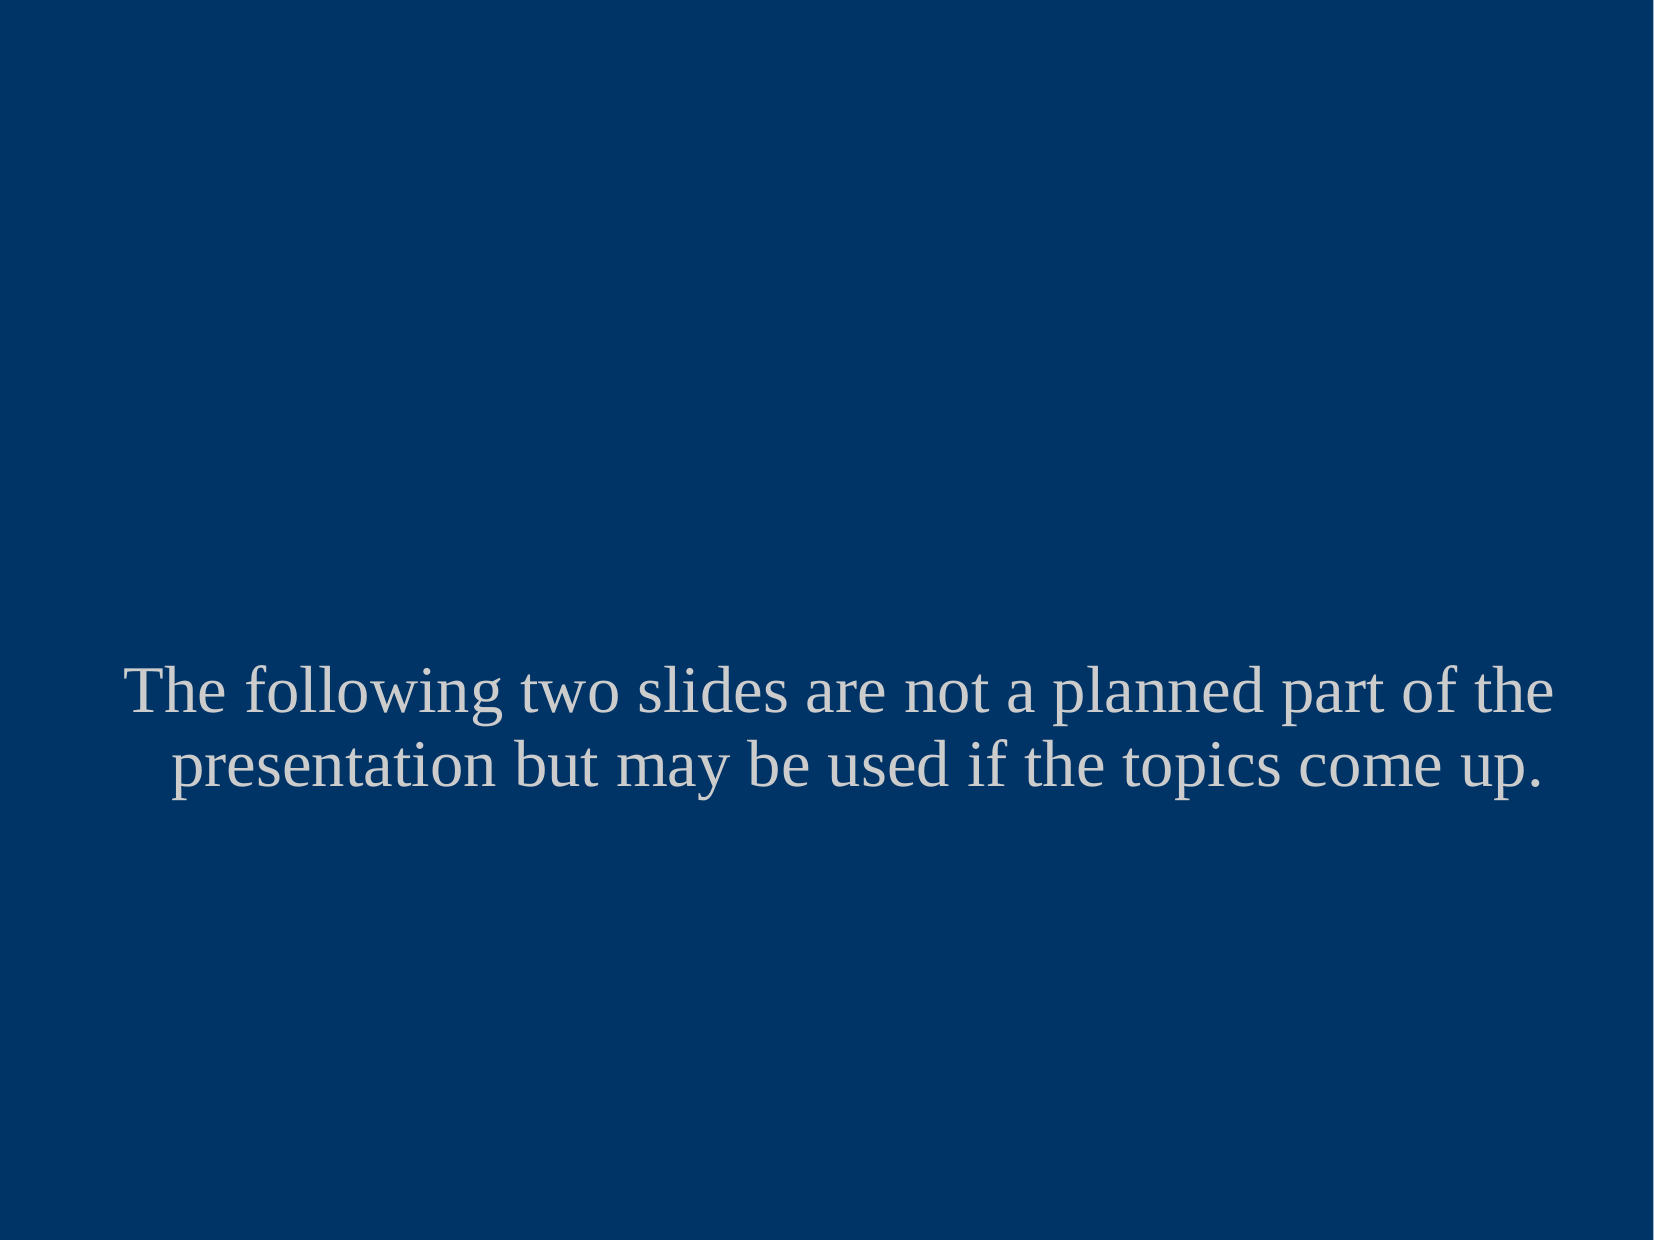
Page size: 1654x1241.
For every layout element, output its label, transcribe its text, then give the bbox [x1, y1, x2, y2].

subtitle The following two slides are not a planned part of the presentation but may be used if the topics come up. [121, 329, 1561, 1125]
